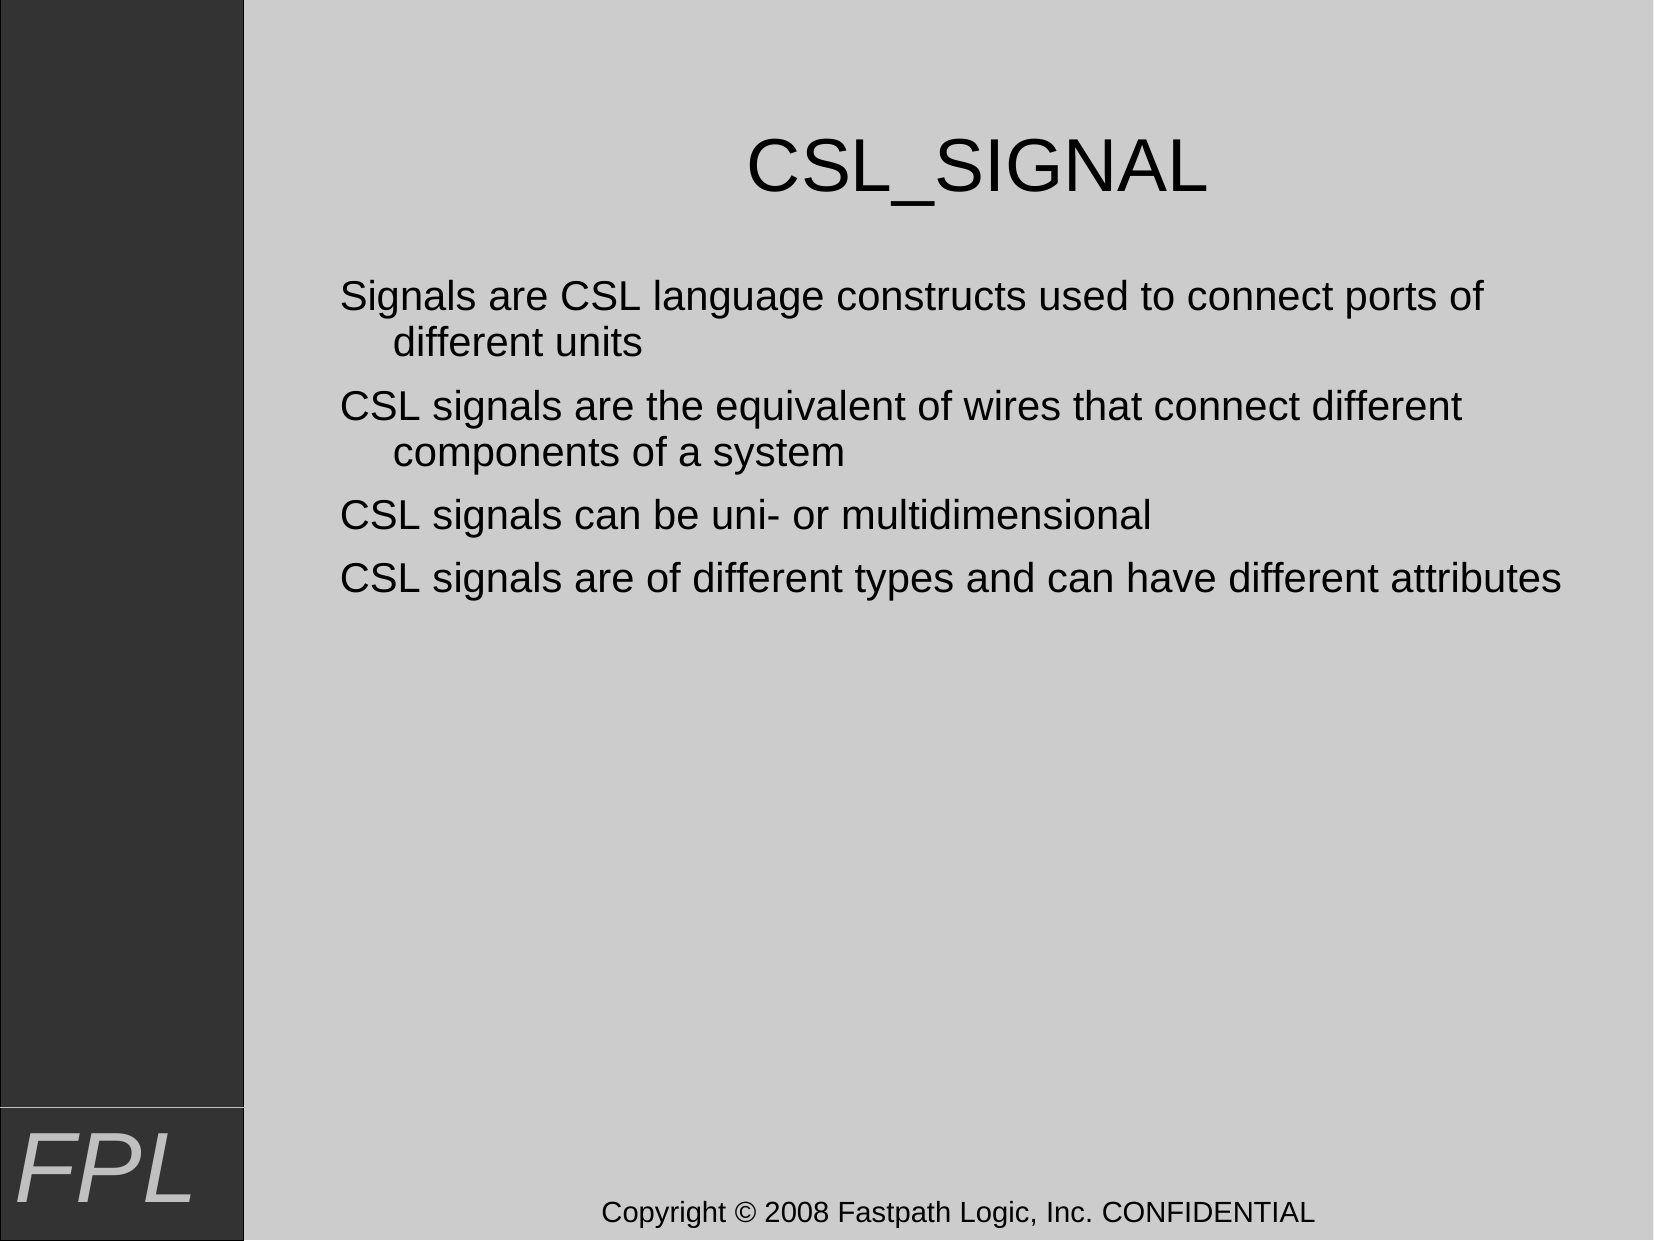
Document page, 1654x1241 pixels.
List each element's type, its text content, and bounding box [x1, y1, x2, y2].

title CSL_SIGNAL [427, 57, 1530, 272]
list Signals are CSL language constructs used to connect ports of different units CSL signals are the equivalent of wires that connect different components of a system CSL signals can be uni- or multidimensional CSL signals are of different types and can have different attributes [322, 272, 1635, 1179]
